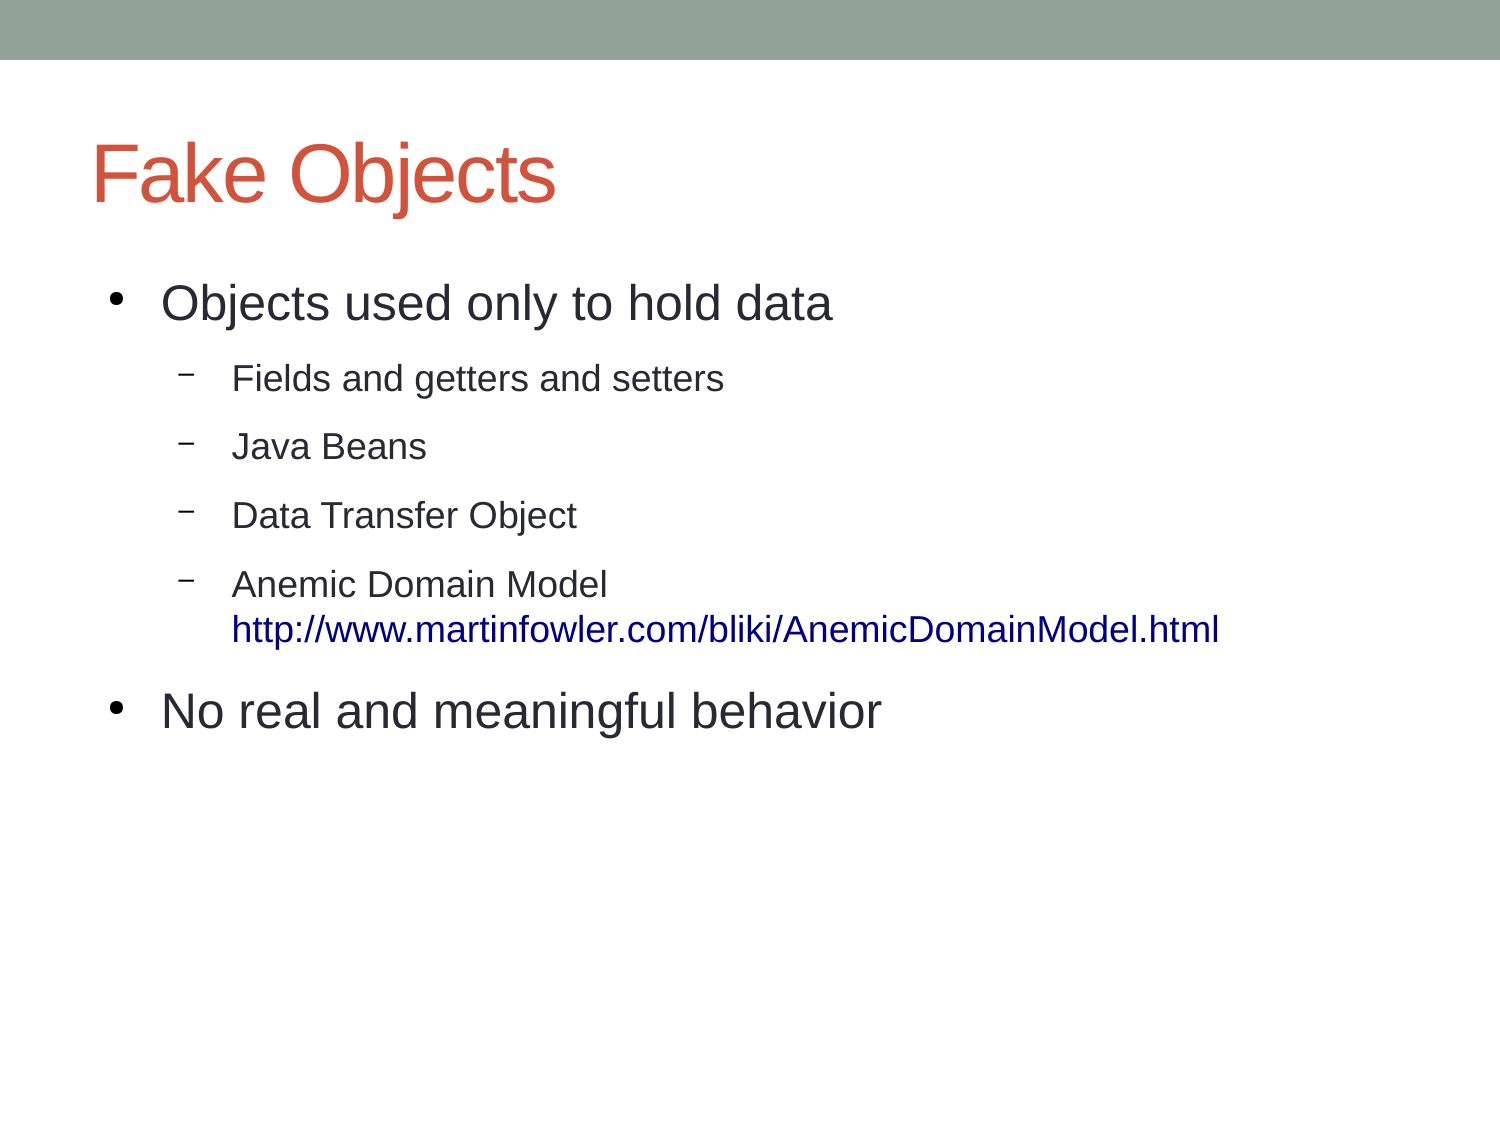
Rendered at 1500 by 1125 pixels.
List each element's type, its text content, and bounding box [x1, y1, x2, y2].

title Fake Objects [75, 87, 1425, 250]
list Objects used only to hold data Fields and getters and setters Java Beans Data Transfer Object Anemic Domain Model http://www.martinfowler.com/bliki/AnemicDomainModel.html No real and meaningful behavior [75, 262, 1425, 1063]
